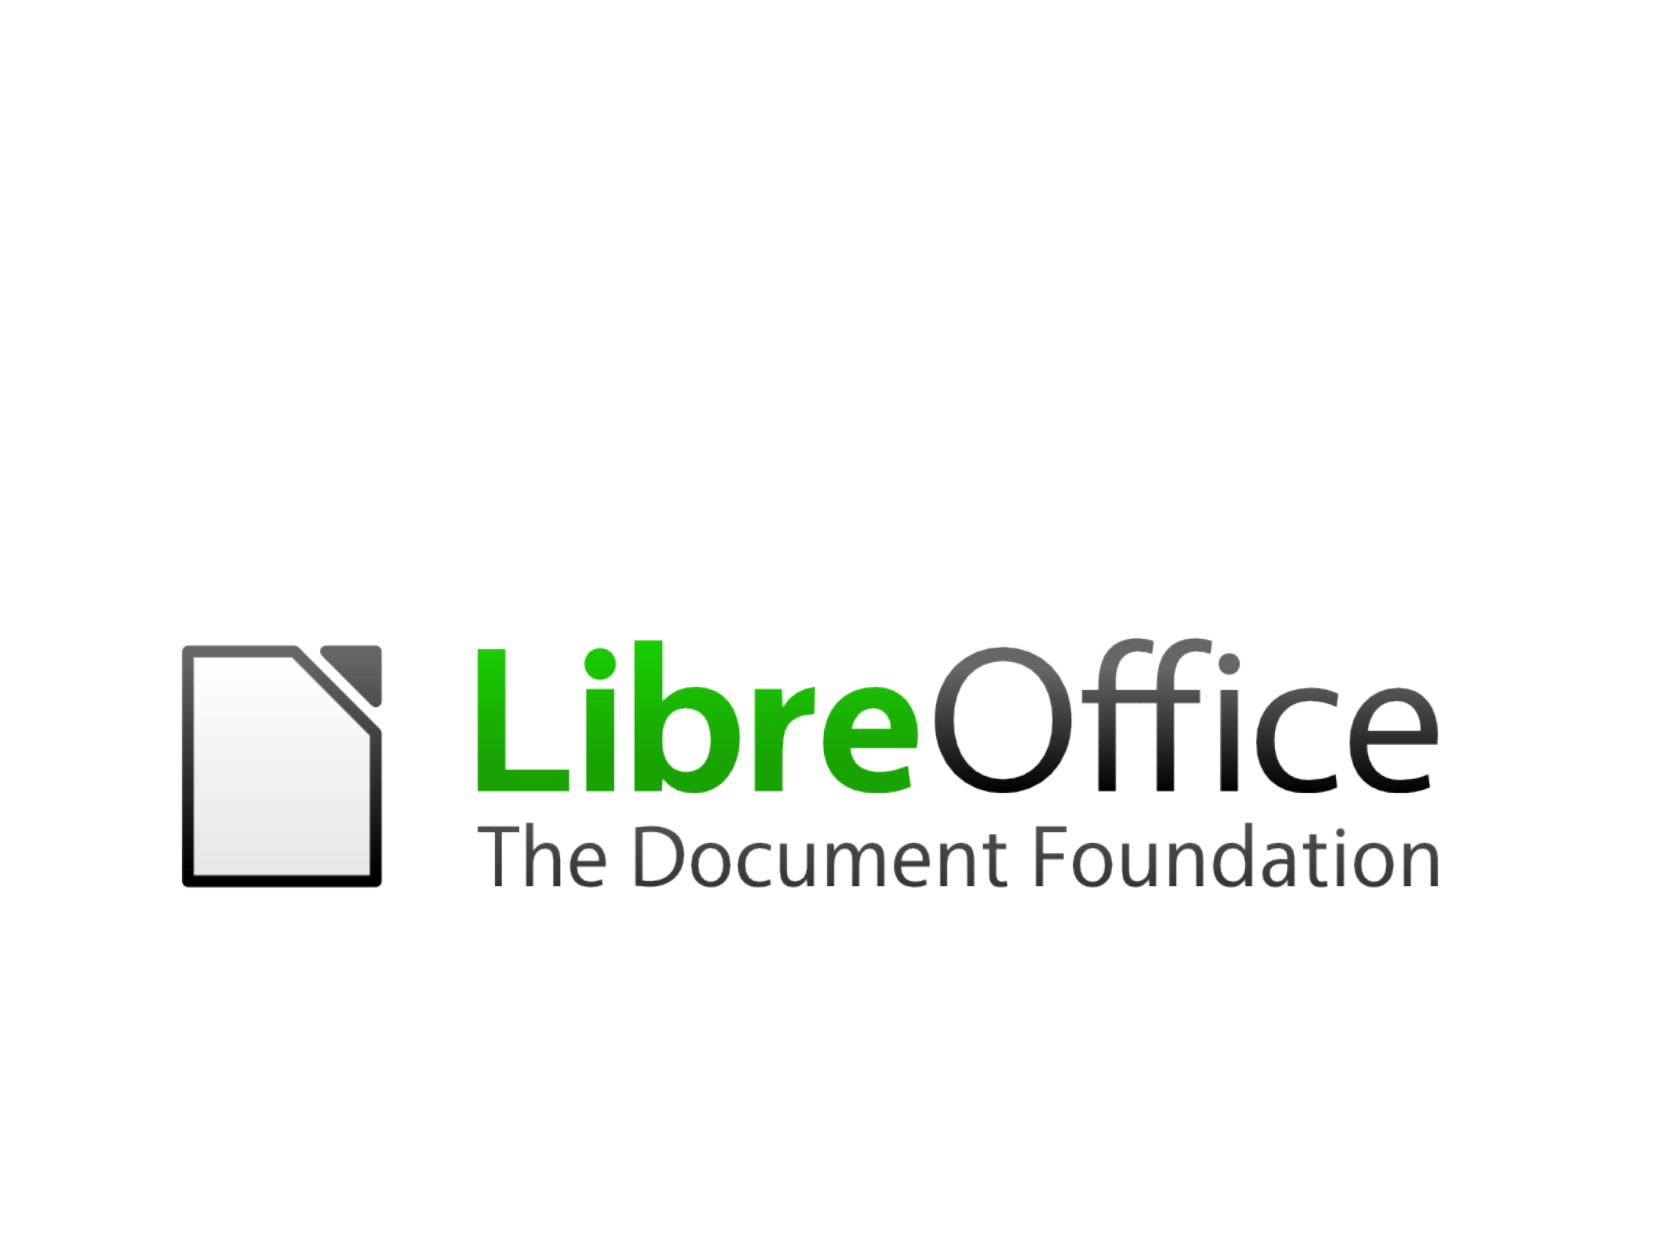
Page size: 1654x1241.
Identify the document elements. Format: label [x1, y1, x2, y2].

picture [80, 531, 1536, 996]
